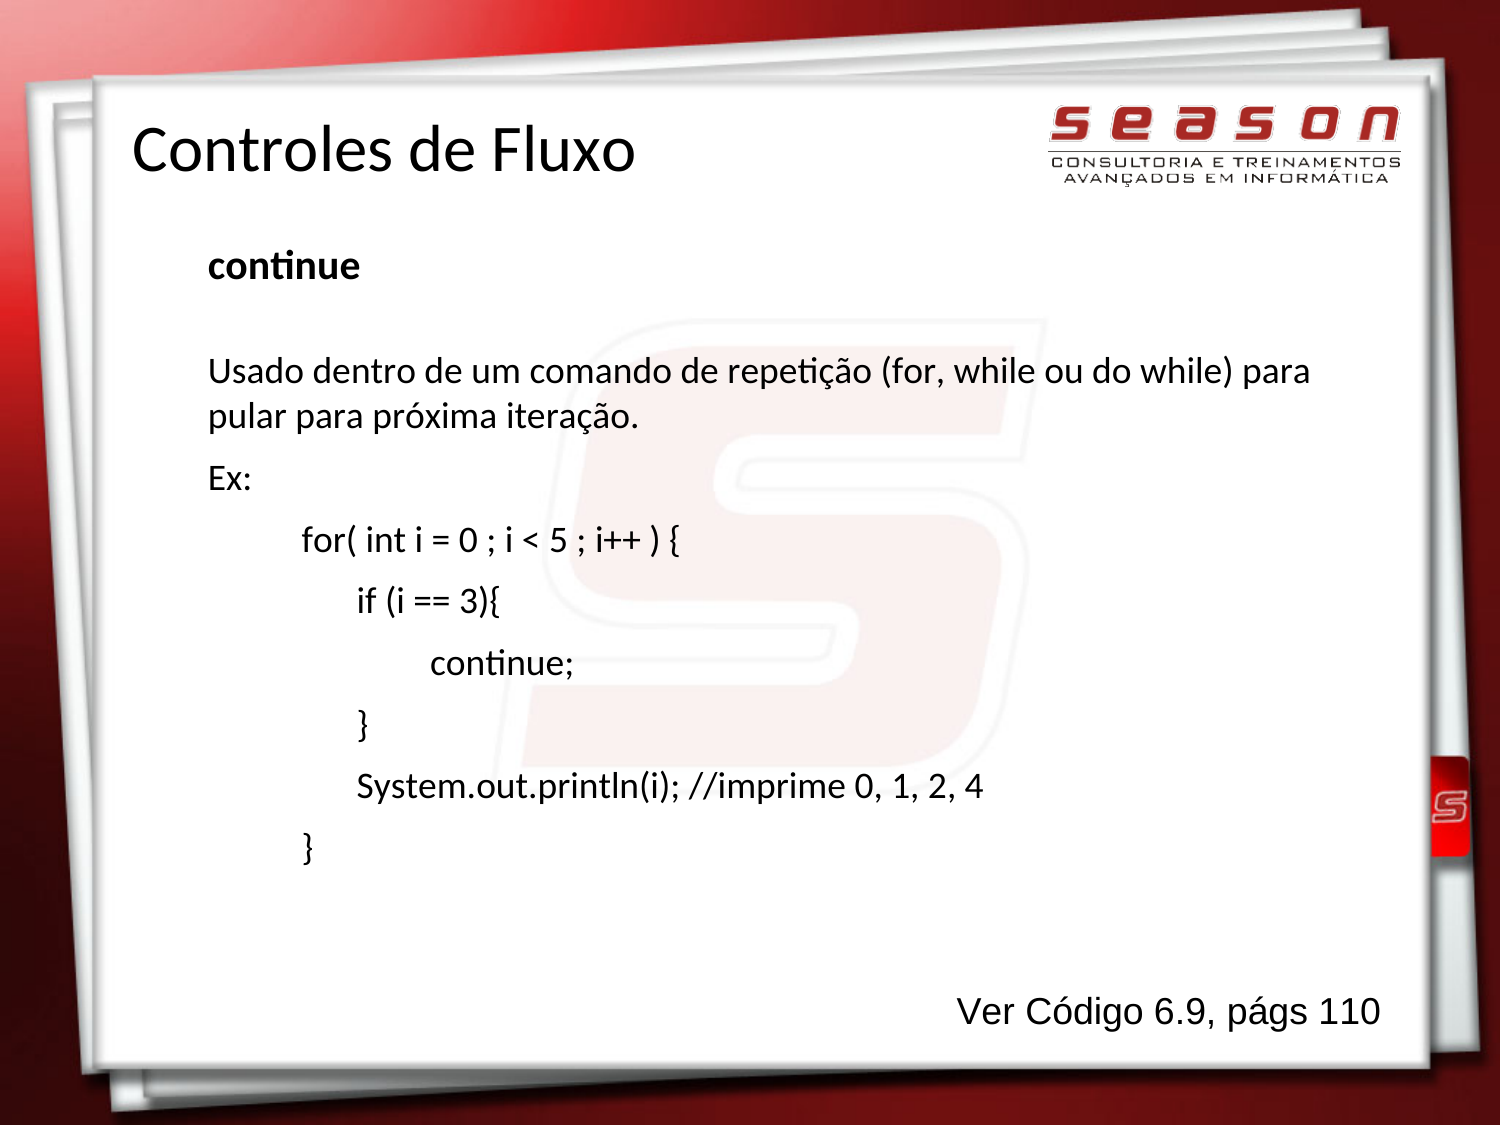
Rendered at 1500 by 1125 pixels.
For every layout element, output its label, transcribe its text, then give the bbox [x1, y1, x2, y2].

text_box Ver Código 6.9, págs 110 [708, 979, 1396, 1040]
picture [0, 0, 1500, 1125]
text_box Usado dentro de um comando de repetição (for, while ou do while) para pular para próxima iteração. Ex: for( int i = 0 ; i < 5 ; i++ ) { if (i == 3){ continue; } System.out.println(i); //imprime 0, 1, 2, 4 } [207, 346, 1328, 868]
text_box continue [207, 231, 1328, 296]
title Controles de Fluxo [118, 33, 1394, 257]
